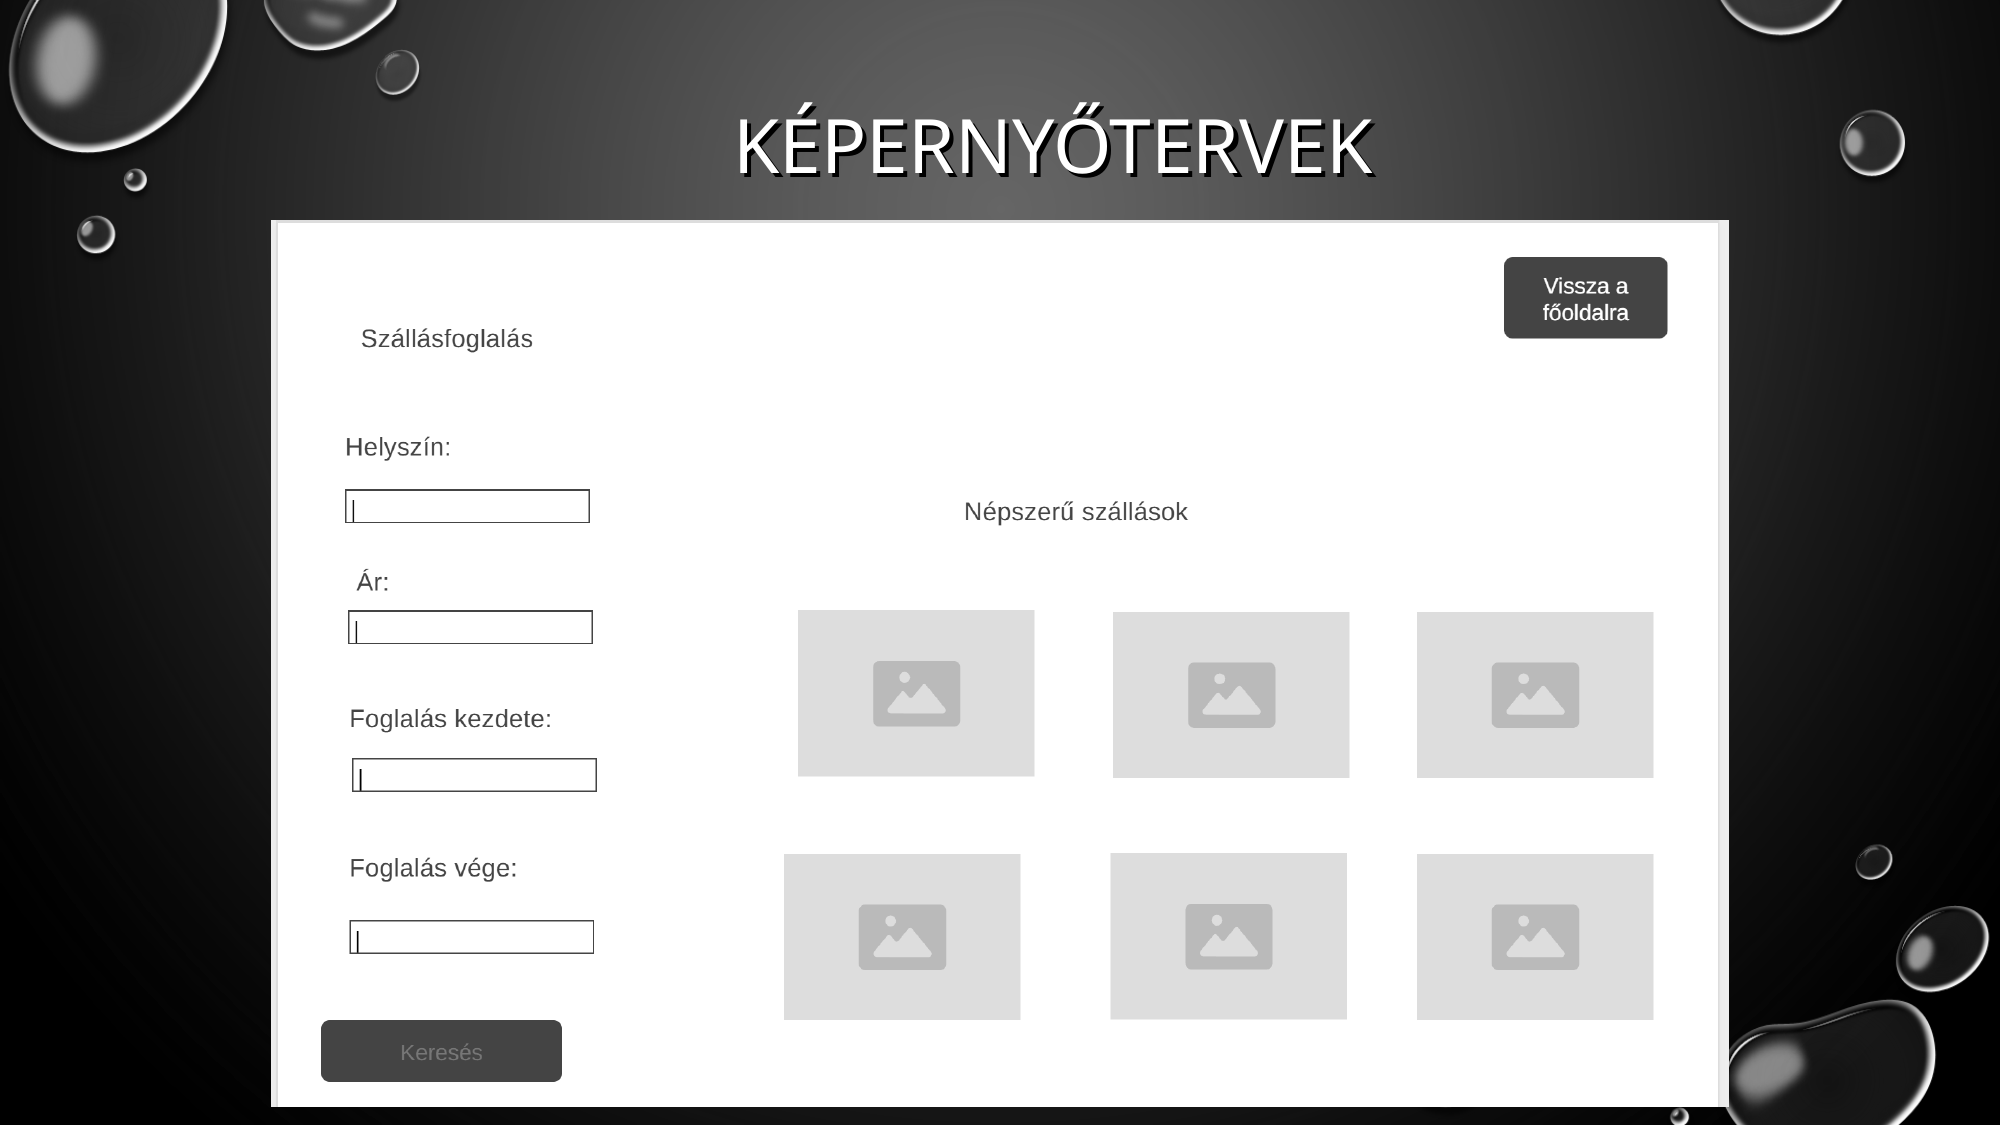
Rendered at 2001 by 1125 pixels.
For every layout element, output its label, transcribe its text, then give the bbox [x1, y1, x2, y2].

picture [271, 220, 1729, 1107]
title Képernyőtervek [203, 18, 1904, 281]
